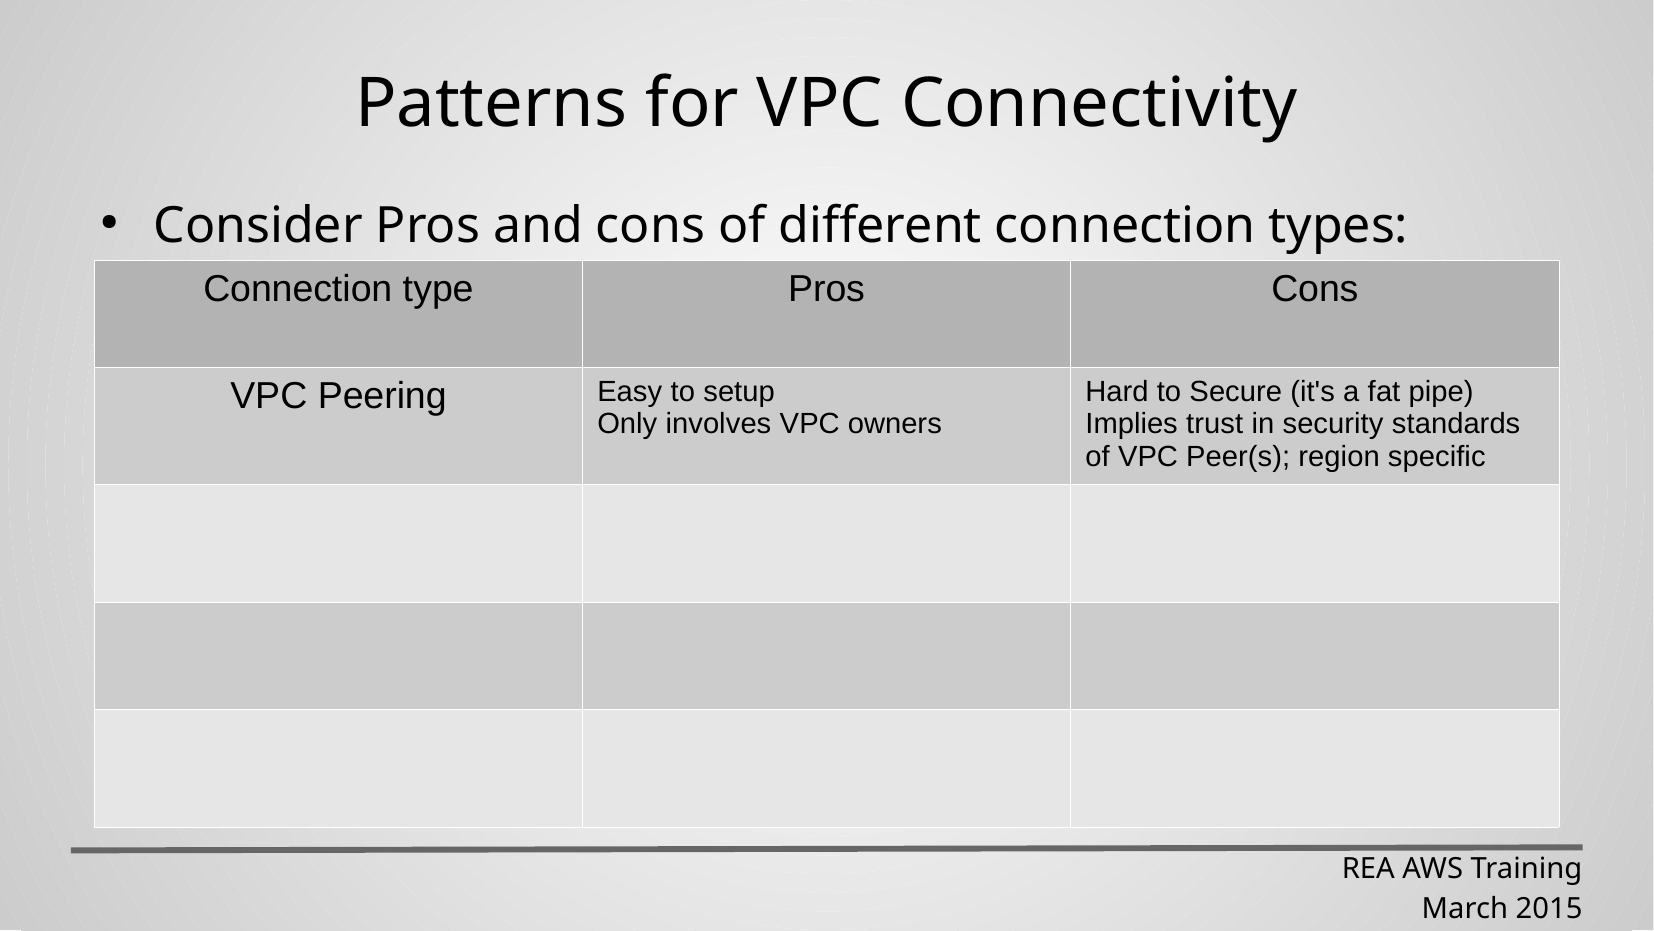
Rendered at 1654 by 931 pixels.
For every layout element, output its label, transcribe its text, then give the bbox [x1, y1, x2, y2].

table_cell [1071, 485, 1559, 602]
table_cell [583, 485, 1070, 602]
table_cell [95, 603, 582, 709]
title Patterns for VPC Connectivity [82, 34, 1571, 166]
table_cell [583, 710, 1070, 827]
table_cell [583, 603, 1070, 709]
table_header Pros [583, 261, 1070, 367]
table_cell [1071, 710, 1559, 827]
list Consider Pros and cons of different connection types: [82, 188, 1571, 827]
table_cell [95, 710, 582, 827]
table_cell [95, 485, 582, 602]
table_cell VPC Peering [95, 368, 582, 484]
table_cell [1071, 603, 1559, 709]
table_cell Hard to Secure (it's a fat pipe) Implies trust in security standards of VPC Peer(s); region specific [1071, 368, 1559, 484]
table_cell Easy to setup Only involves VPC owners [583, 368, 1070, 484]
table_header Cons [1071, 261, 1559, 367]
table_header Connection type [95, 261, 582, 367]
